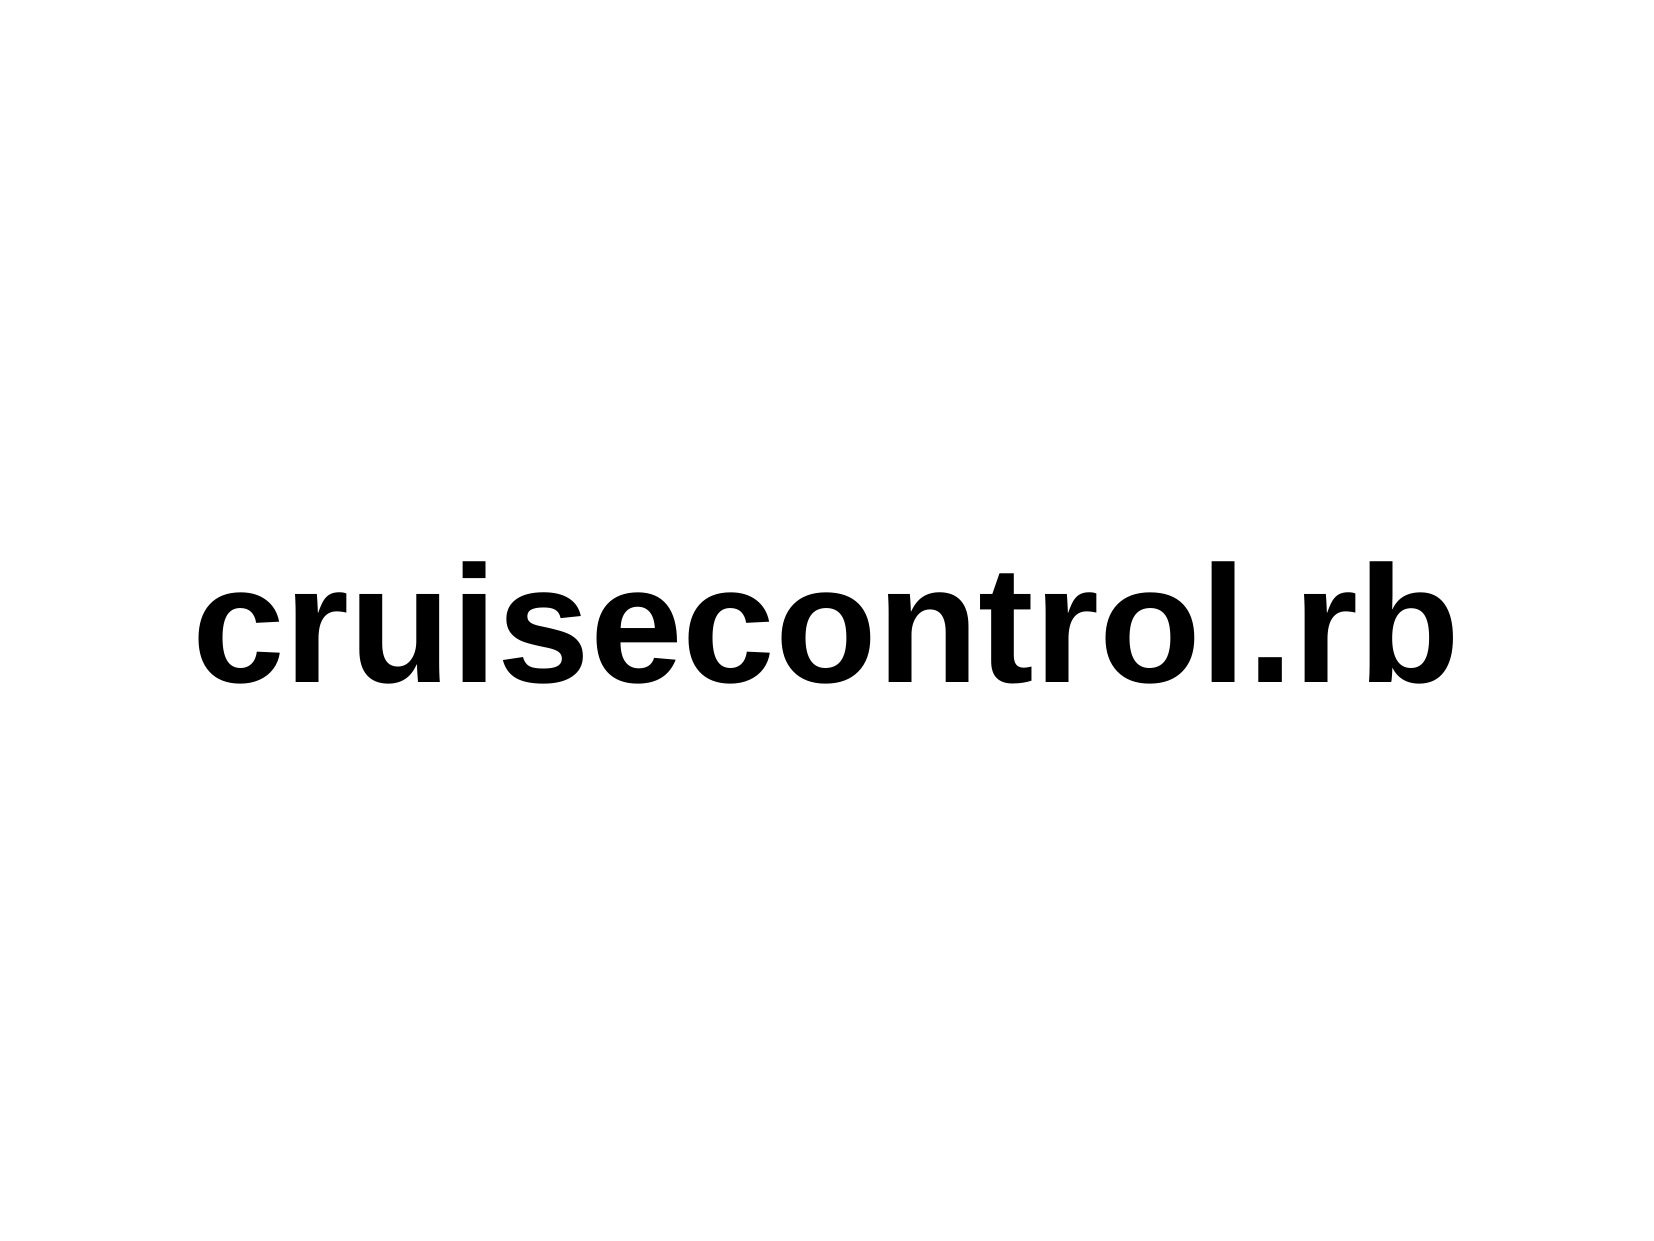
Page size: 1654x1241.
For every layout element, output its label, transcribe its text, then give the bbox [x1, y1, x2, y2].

title cruisecontrol.rb [82, 49, 1571, 1201]
